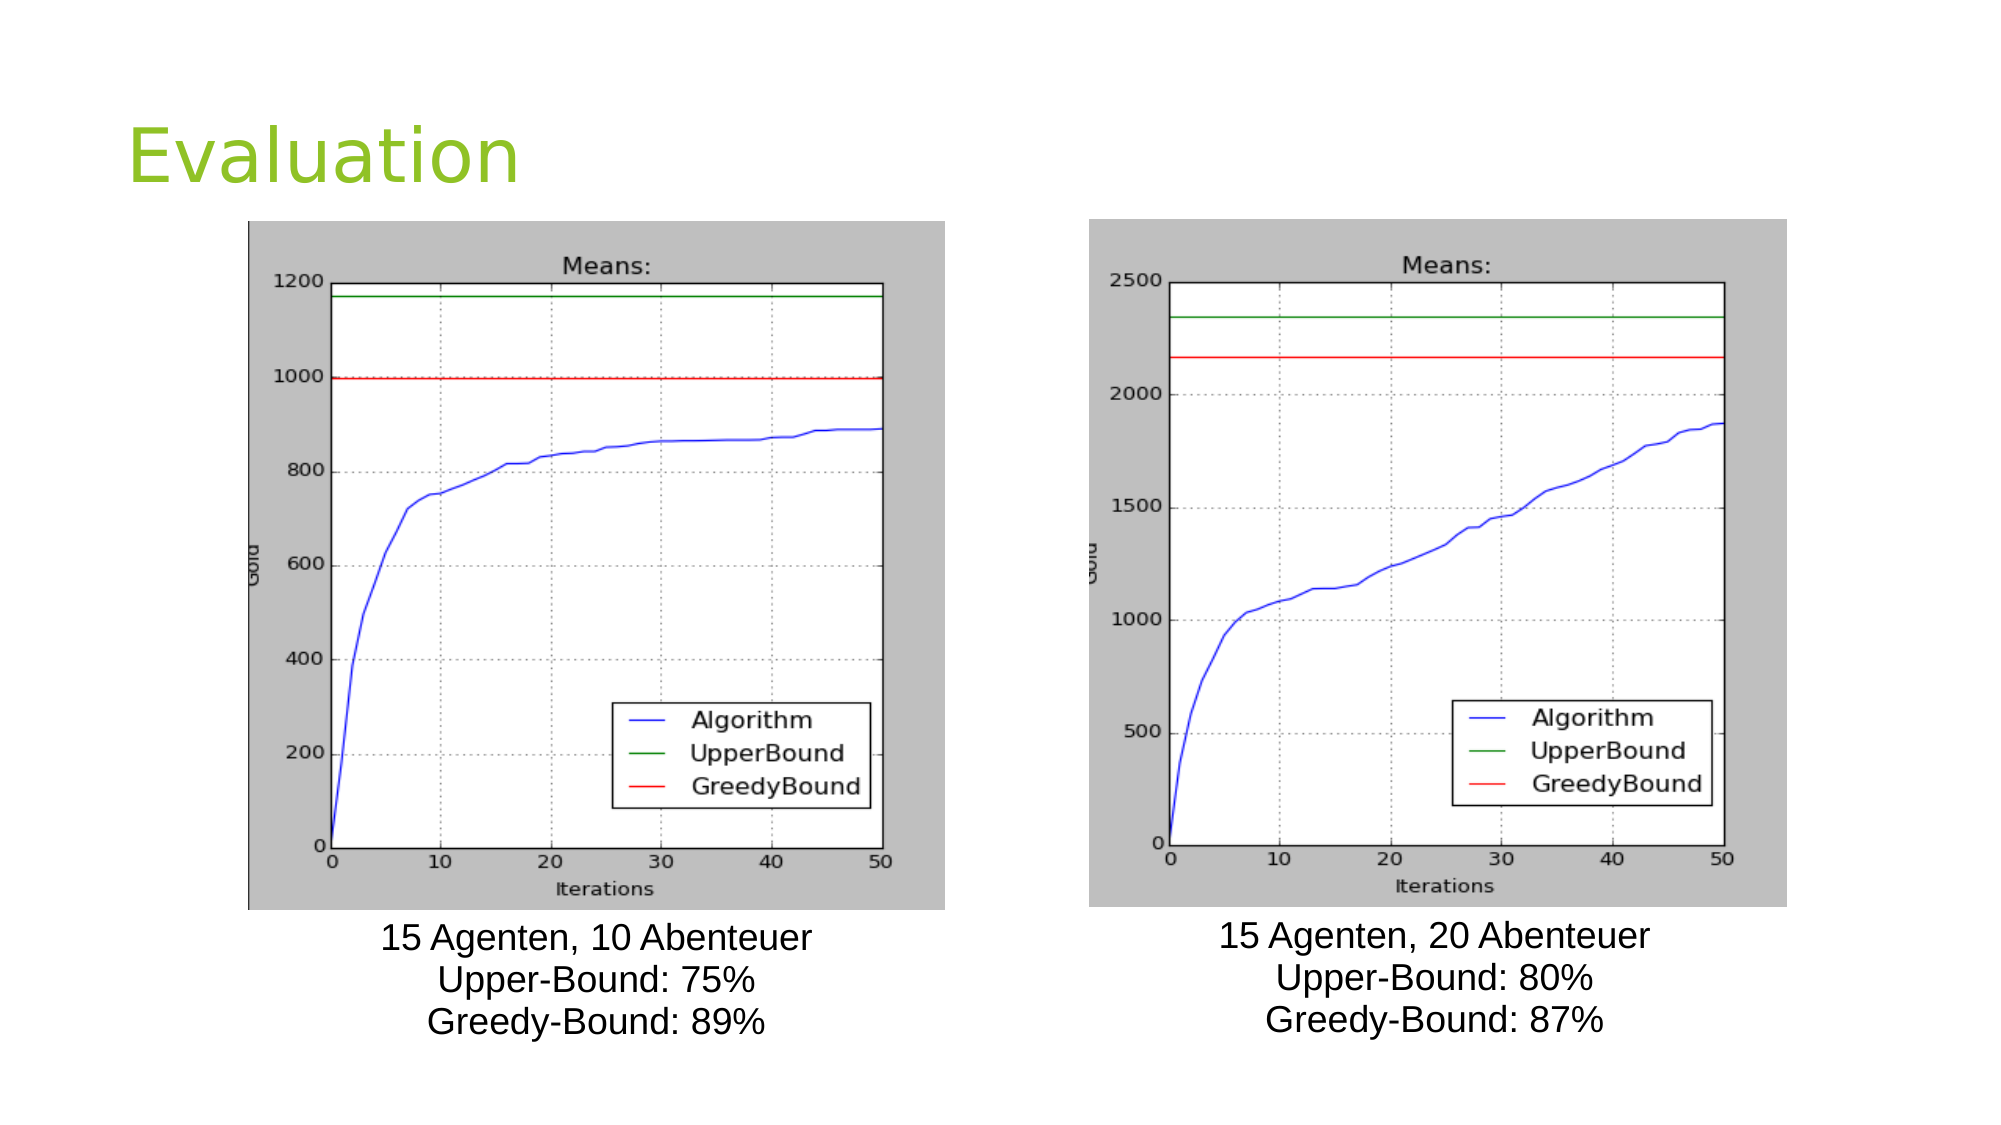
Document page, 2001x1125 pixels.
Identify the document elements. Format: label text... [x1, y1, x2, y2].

picture [248, 221, 945, 909]
title Evaluation [111, 99, 1522, 317]
text_box 15 Agenten, 20 Abenteuer Upper-Bound: 80% Greedy-Bound: 87% [1086, 906, 1784, 1090]
picture [1089, 219, 1787, 907]
text_box 15 Agenten, 10 Abenteuer Upper-Bound: 75% Greedy-Bound: 89% [248, 909, 945, 1093]
